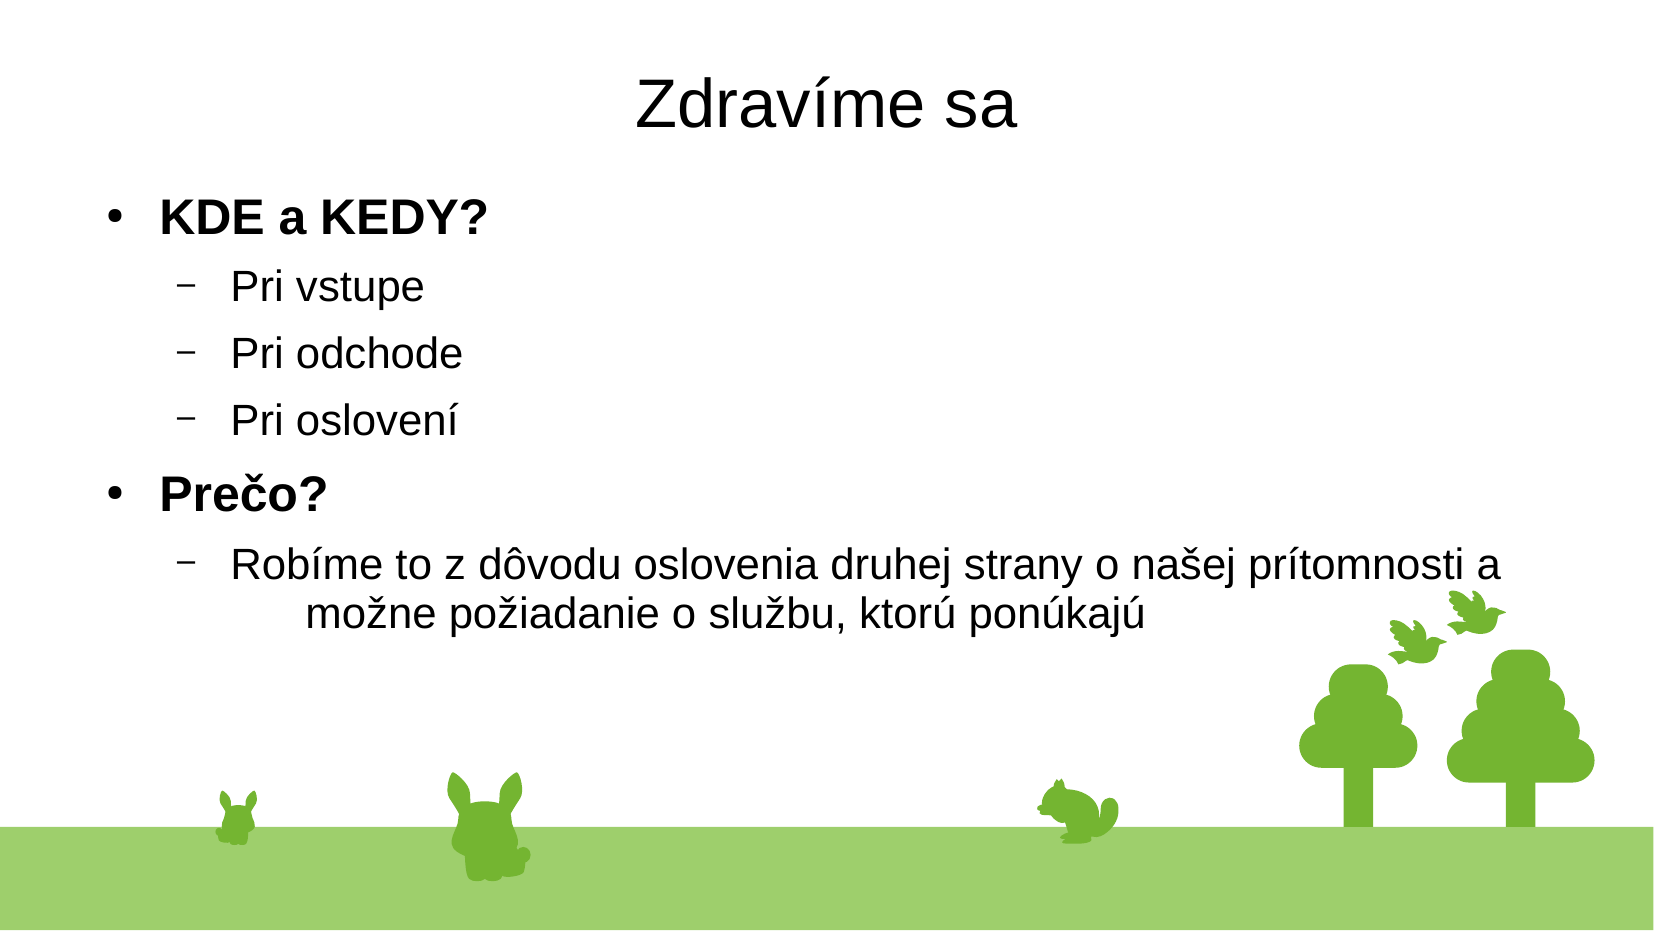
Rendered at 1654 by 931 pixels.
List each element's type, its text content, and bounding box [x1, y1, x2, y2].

list KDE a KEDY? Pri vstupe Pri odchode Pri oslovení Prečo? Robíme to z dôvodu oslovenia druhej strany o našej prítomnosti a možne požiadanie o službu, ktorú ponúkajú [88, 188, 1565, 751]
title Zdravíme sa [88, 29, 1565, 178]
